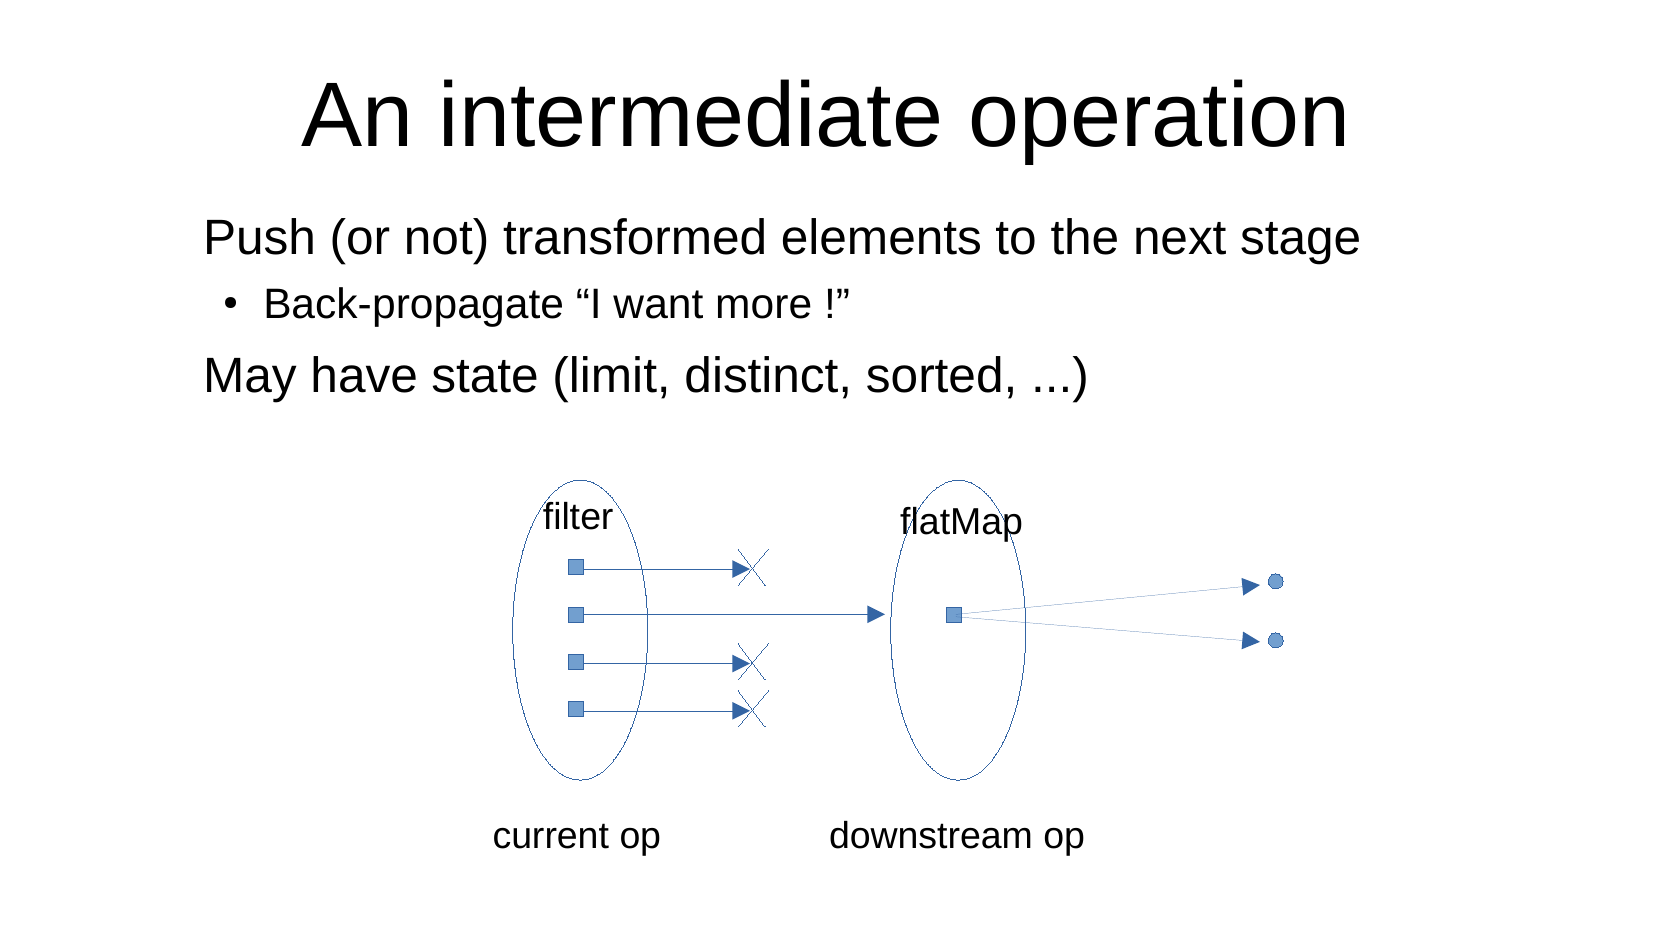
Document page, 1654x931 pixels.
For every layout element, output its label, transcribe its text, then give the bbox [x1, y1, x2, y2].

text_box downstream op [814, 807, 1100, 865]
text_box current op [477, 807, 676, 865]
text_box [946, 607, 962, 623]
text_box [568, 607, 584, 623]
title An intermediate operation [82, 37, 1571, 193]
text_box [568, 559, 584, 575]
list Push (or not) transformed elements to the next stage Back-propagate “I want more !” May have state (limit, distinct, sorted, ...) [82, 210, 1571, 408]
text_box flatMap [885, 493, 1038, 551]
text_box [1268, 632, 1284, 648]
text_box [568, 701, 584, 717]
text_box [1268, 573, 1284, 589]
text_box filter [528, 488, 629, 546]
text_box [568, 654, 584, 670]
